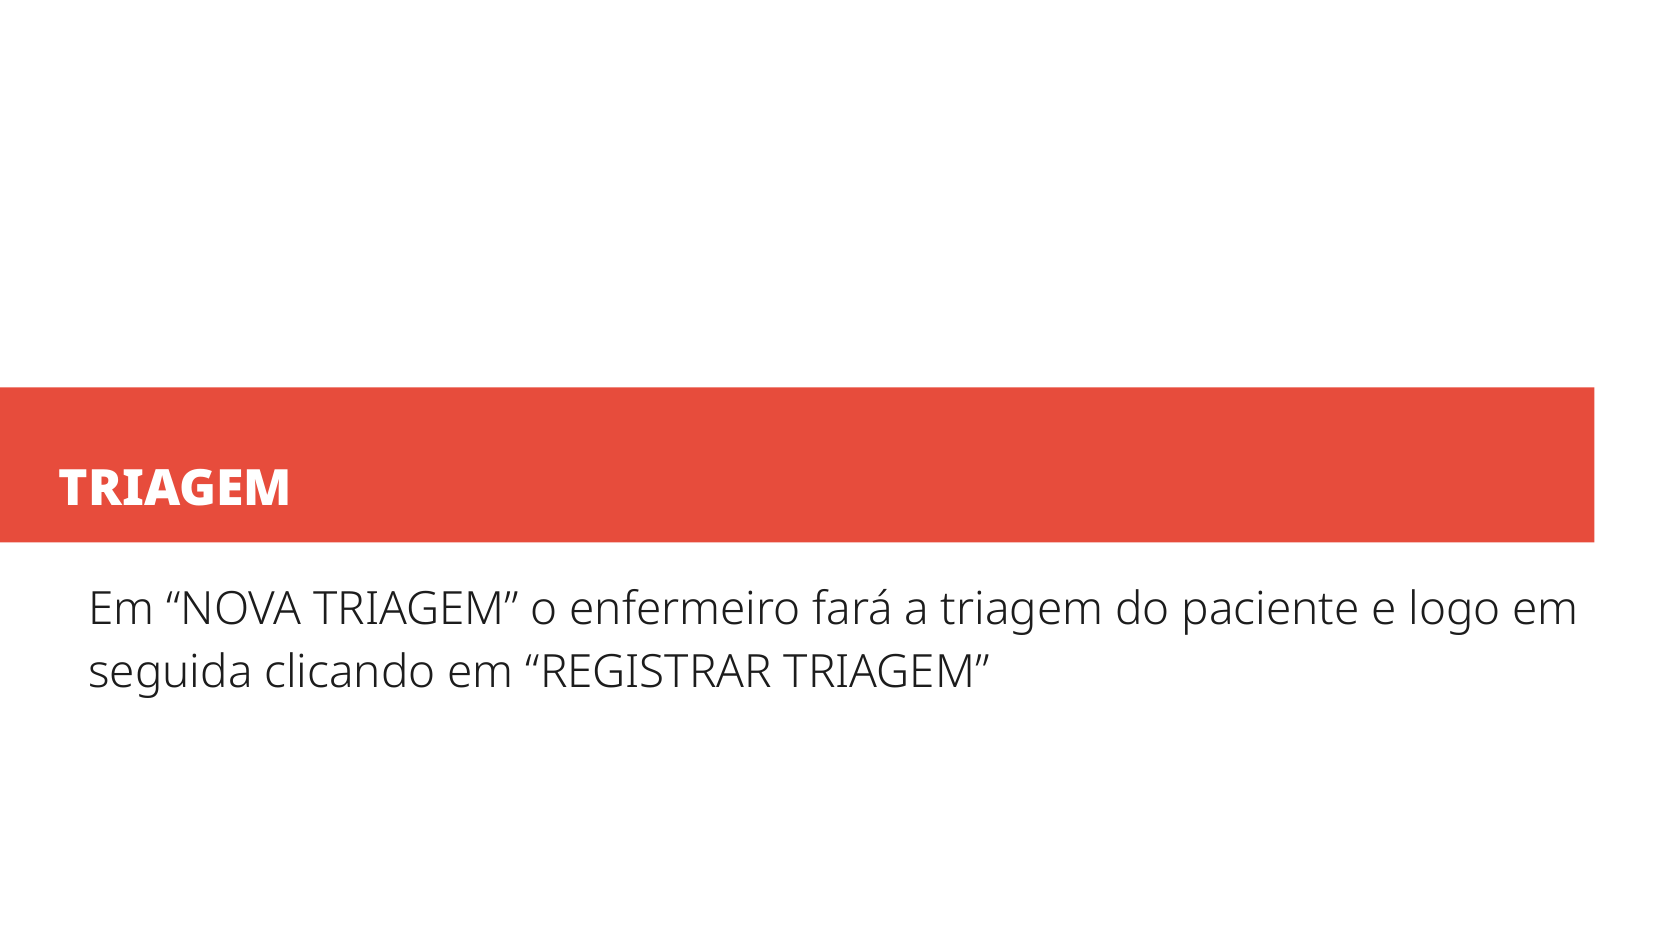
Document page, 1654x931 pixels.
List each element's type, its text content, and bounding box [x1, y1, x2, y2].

subtitle Em “NOVA TRIAGEM” o enfermeiro fará a triagem do paciente e logo em seguida clicando em “REGISTRAR TRIAGEM” [88, 575, 1595, 886]
title TRIAGEM [59, 409, 1595, 521]
